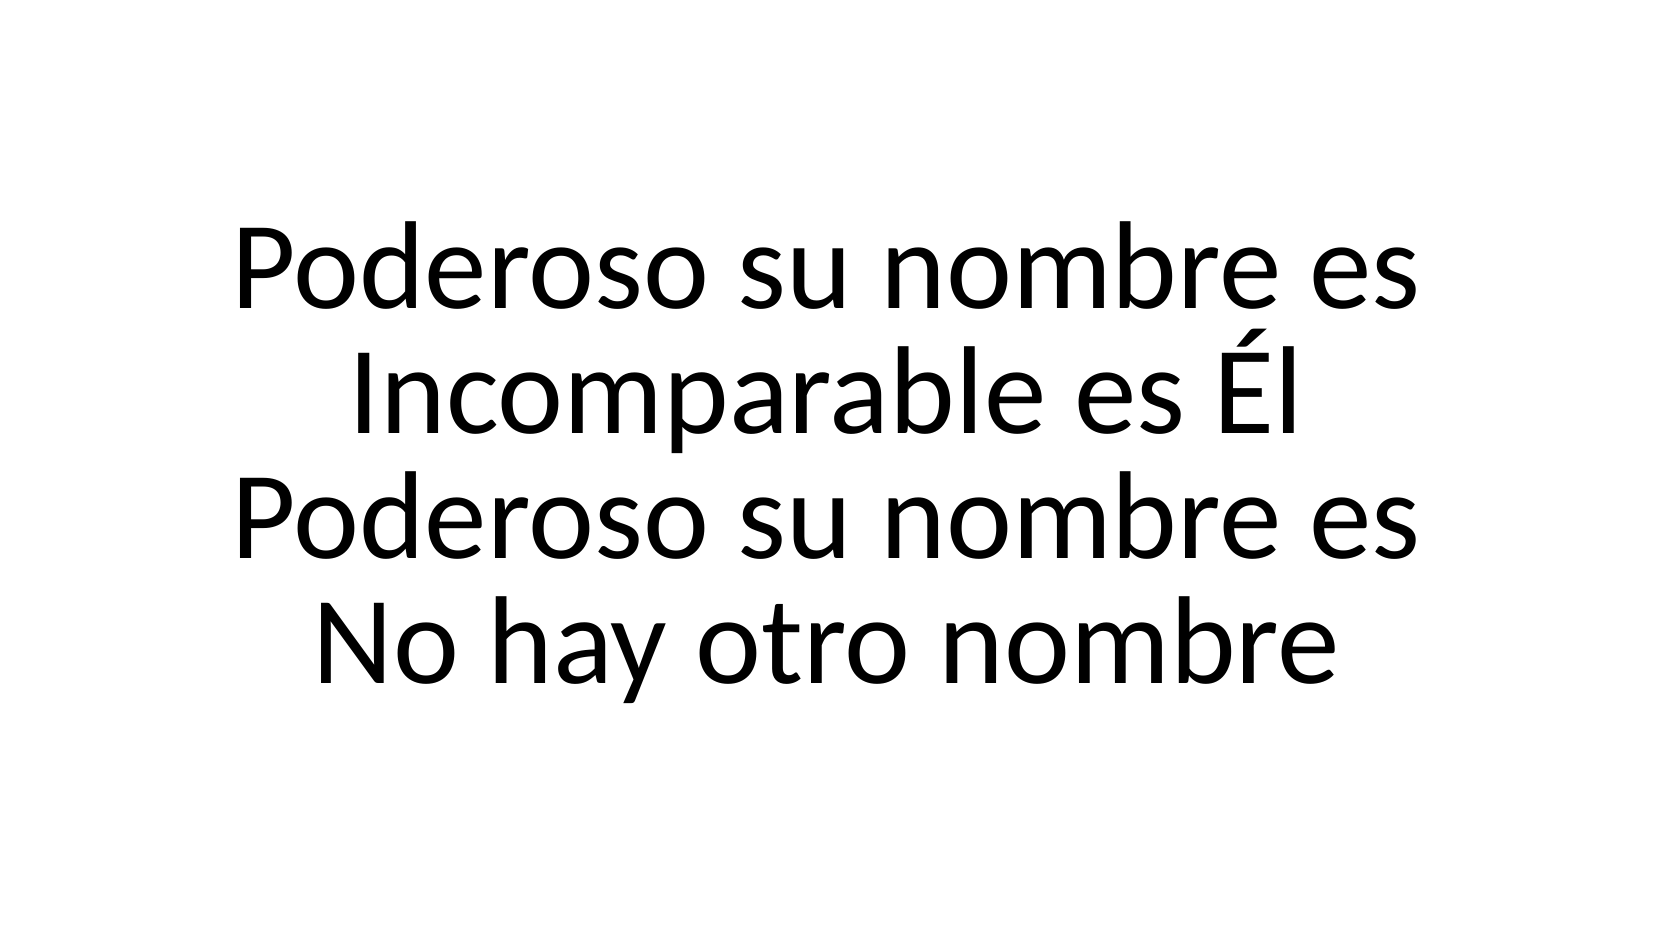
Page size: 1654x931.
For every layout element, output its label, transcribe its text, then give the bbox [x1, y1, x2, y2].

title Poderoso su nombre es Incomparable es Él Poderoso su nombre es No hay otro nombre [0, 0, 1654, 931]
